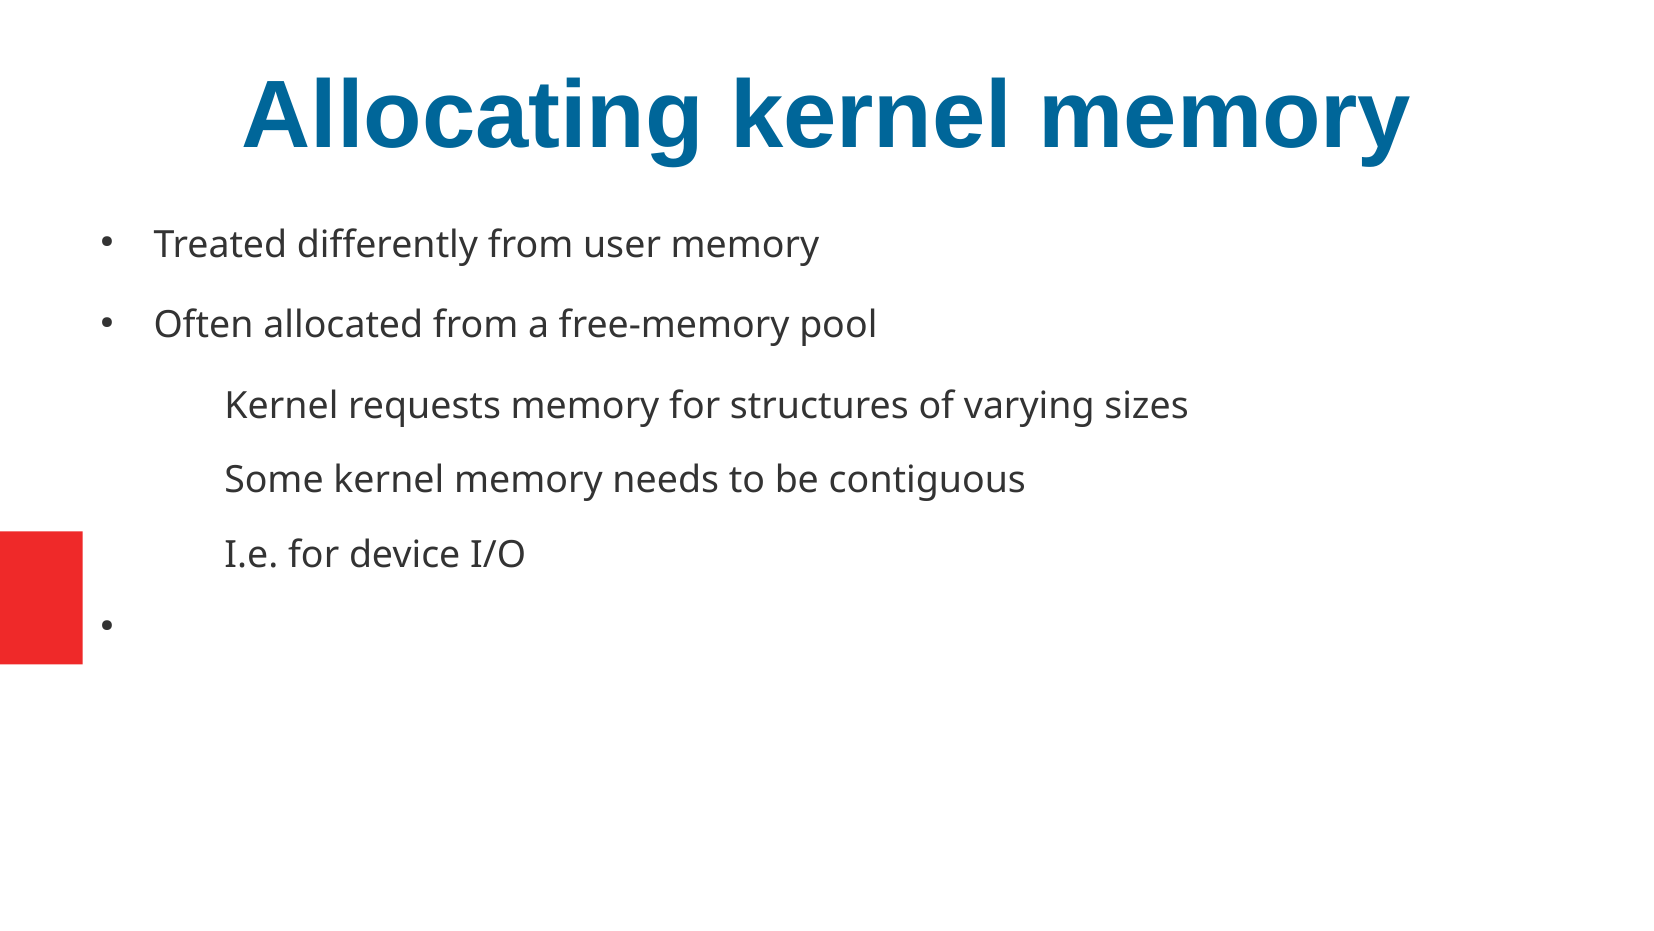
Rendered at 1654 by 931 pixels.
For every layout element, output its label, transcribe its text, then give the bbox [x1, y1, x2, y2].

list Treated differently from user memory Often allocated from a free-memory pool Kernel requests memory for structures of varying sizes Some kernel memory needs to be contiguous I.e. for device I/O [82, 217, 1595, 910]
title Allocating kernel memory [82, 37, 1571, 193]
